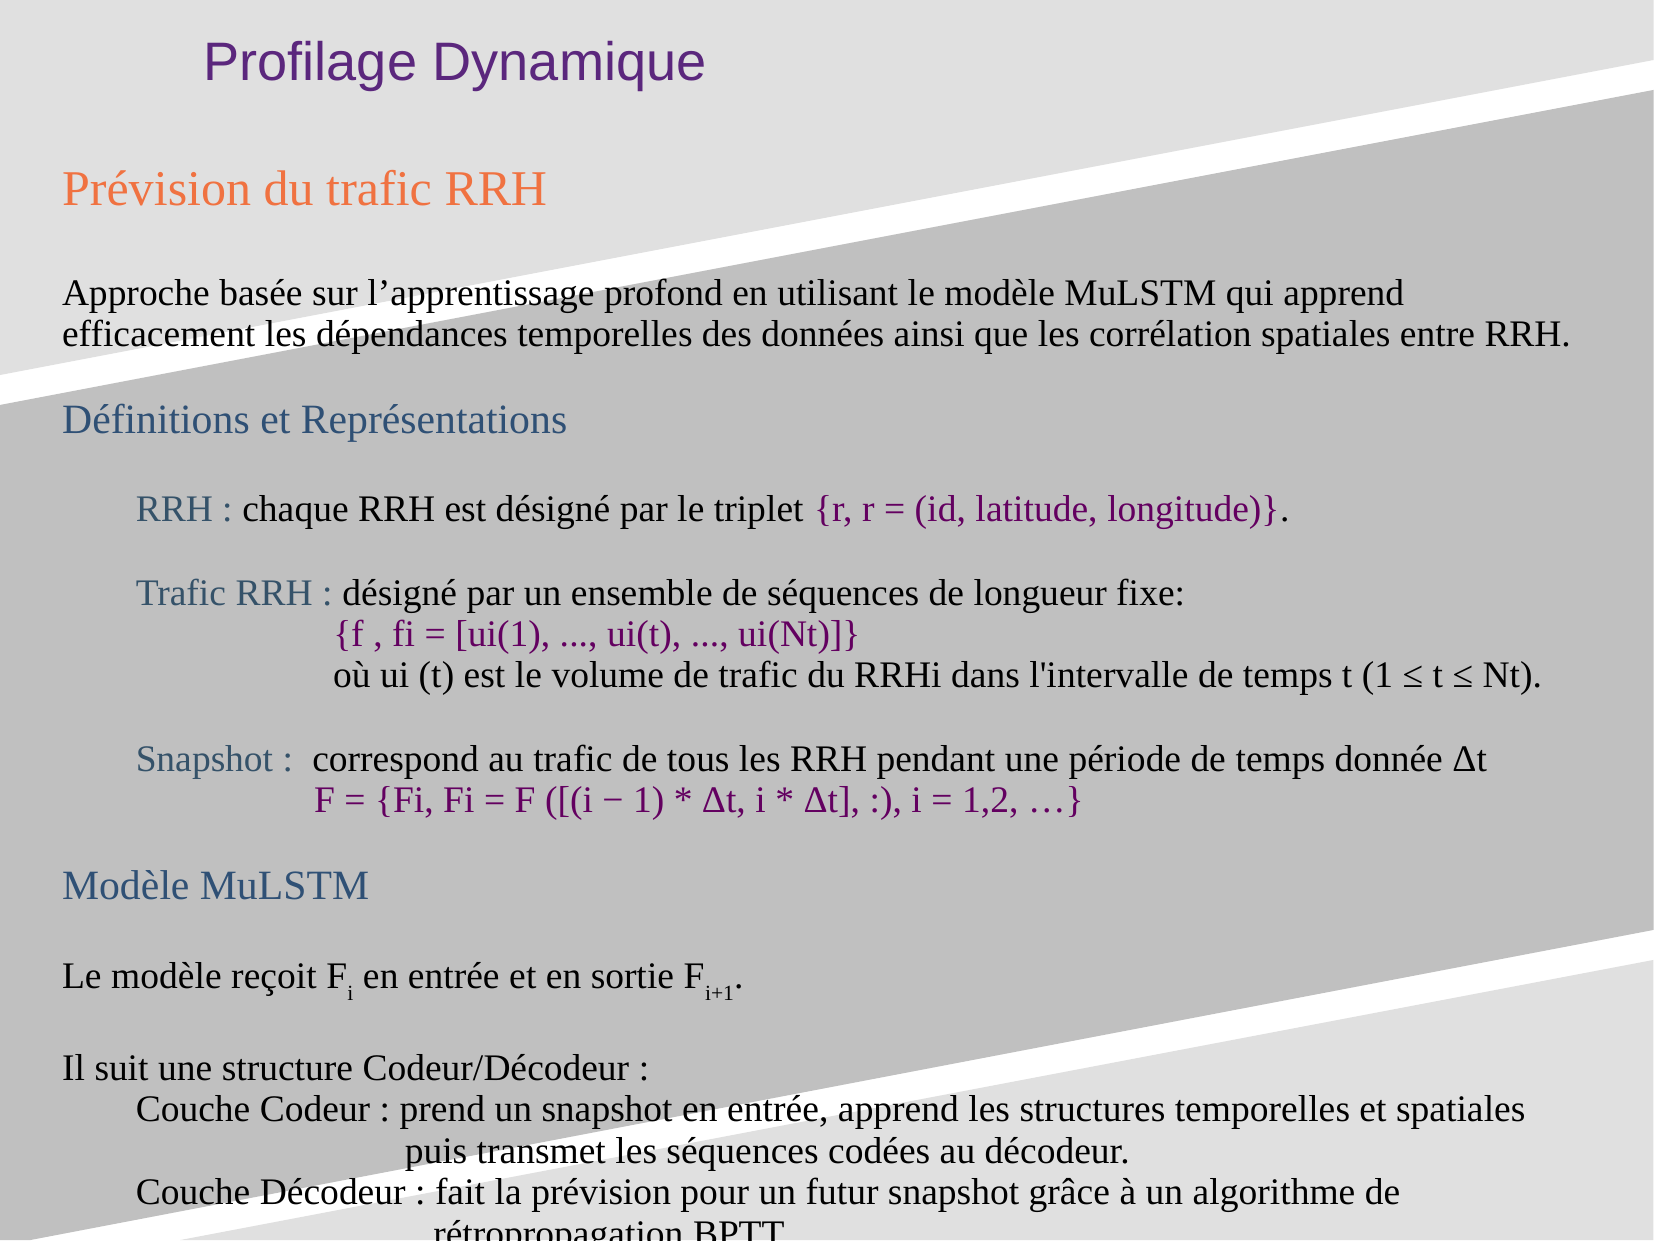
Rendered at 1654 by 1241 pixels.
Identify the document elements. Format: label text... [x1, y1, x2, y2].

text_box Profilage Dynamique [23, 23, 1619, 99]
text_box Prévision du trafic RRH Approche basée sur l’apprentissage profond en utilisant le modèle MuLSTM qui apprend efficacement les dépendances temporelles des données ainsi que les corrélation spatiales entre RRH. Définitions et Représentations RRH : chaque RRH est désigné par le triplet {r, r = (id, latitude, longitude)}. Trafic RRH : désigné par un ensemble de séquences de longueur fixe: {f , fi = [ui(1), ..., ui(t), ..., ui(Nt)]} où ui (t) est le volume de trafic du RRHi dans l'intervalle de temps t (1 ≤ t ≤ Nt). Snapshot : correspond au trafic de tous les RRH pendant une période de temps donnée Δt F = {Fi, Fi = F ([(i − 1) * Δt, i * Δt], :), i = 1,2, …} Modèle MuLSTM Le modèle reçoit Fi en entrée et en sortie Fi+1. Il suit une structure Codeur/Décodeur : Couche Codeur : prend un snapshot en entrée, apprend les structures temporelles et spatiales puis transmet les séquences codées au décodeur. Couche Décodeur : fait la prévision pour un futur snapshot grâce à un algorithme de rétropropagation BPTT. [47, 153, 1607, 1241]
